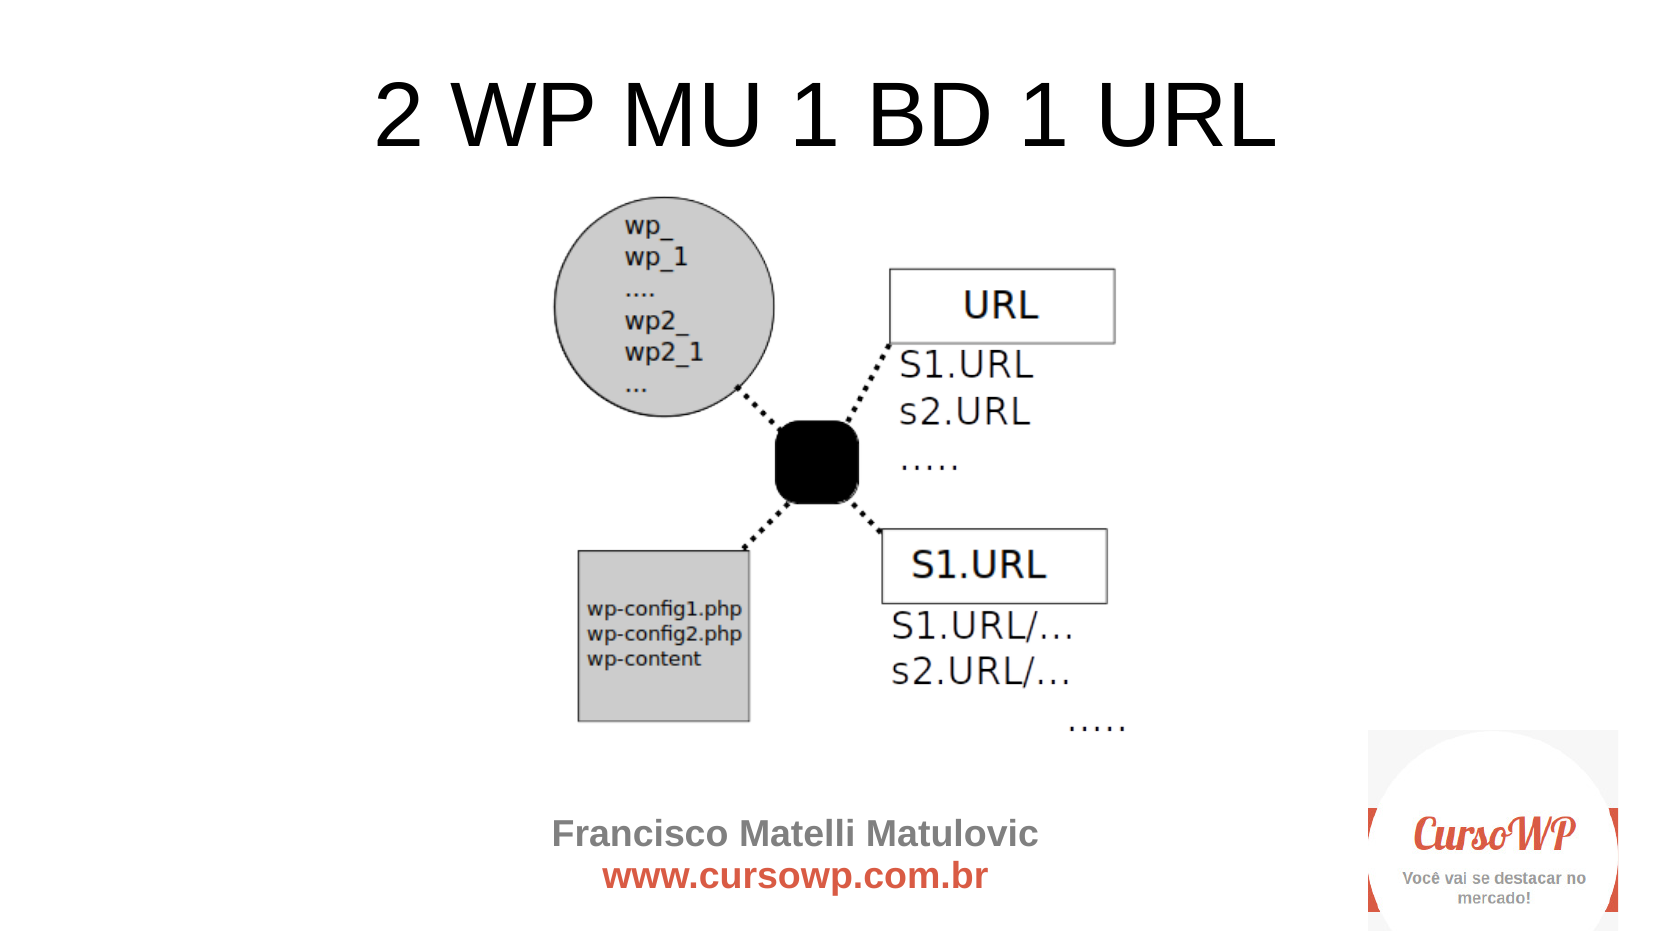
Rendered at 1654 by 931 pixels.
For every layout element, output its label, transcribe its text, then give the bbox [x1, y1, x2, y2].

picture [515, 153, 1143, 780]
title 2 WP MU 1 BD 1 URL [82, 37, 1571, 193]
picture [1368, 730, 1619, 931]
